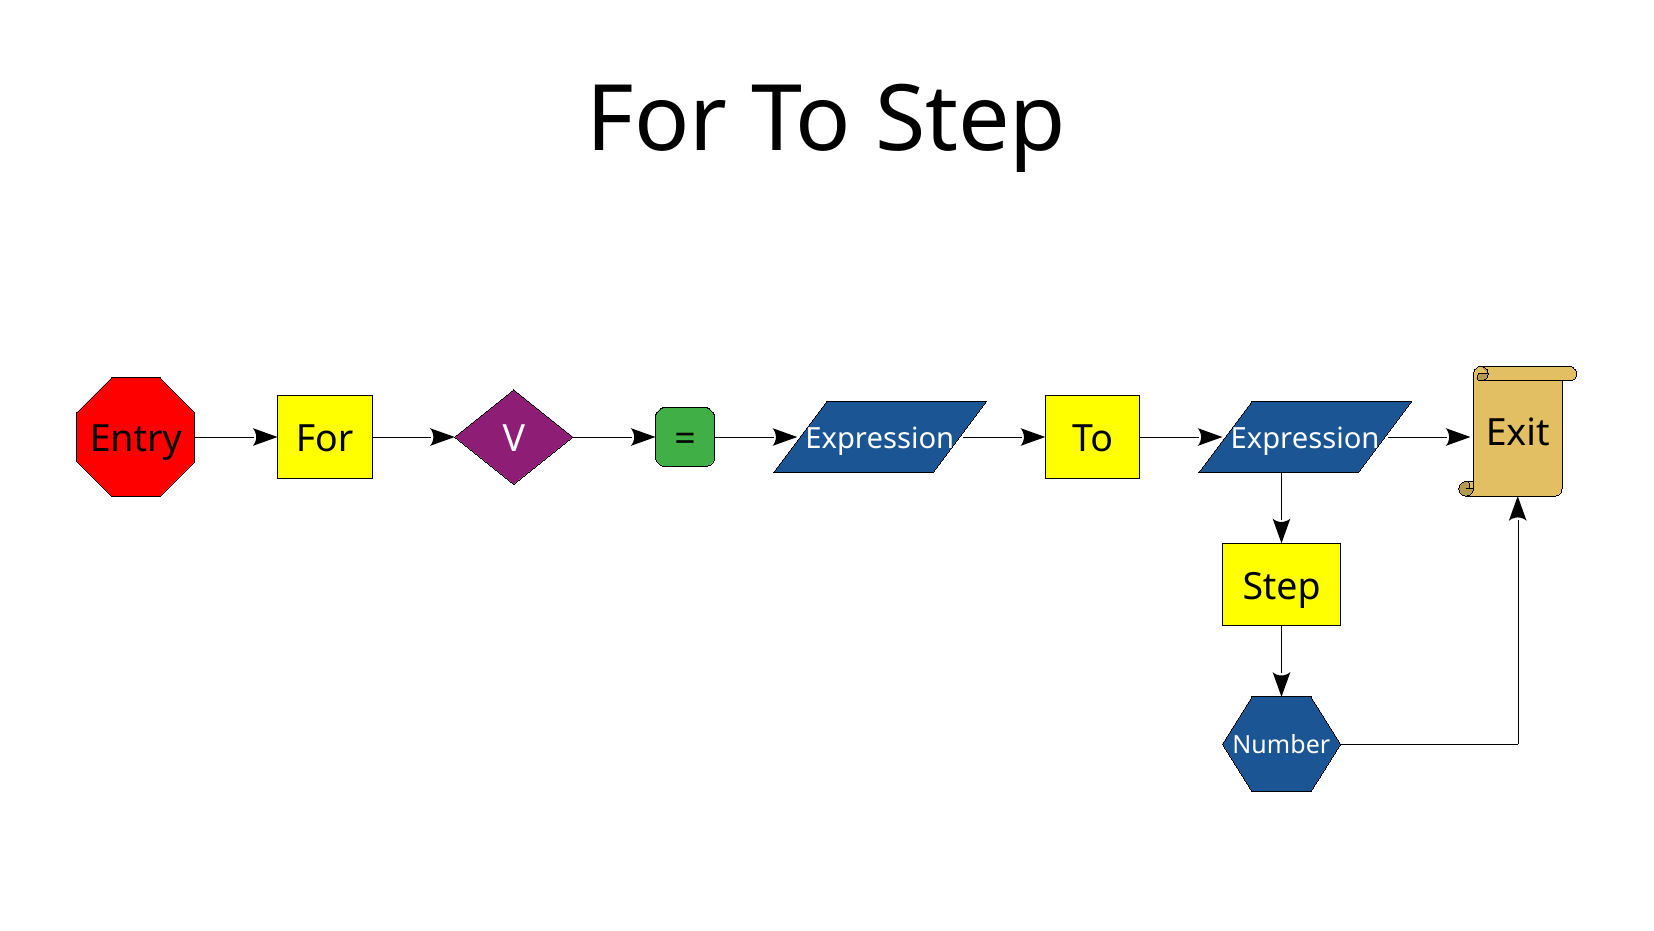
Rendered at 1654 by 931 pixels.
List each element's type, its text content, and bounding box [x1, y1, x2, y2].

text_box = [655, 407, 715, 467]
text_box Exit [1467, 366, 1563, 497]
text_box Number [1222, 696, 1341, 792]
text_box Exit [1484, 366, 1577, 381]
title For To Step [82, 37, 1571, 193]
text_box Entry [76, 377, 195, 497]
text_box Step [1222, 543, 1341, 626]
text_box Expression [1198, 401, 1412, 473]
text_box Expression [773, 401, 987, 473]
text_box V [454, 389, 573, 485]
text_box To [1045, 395, 1140, 479]
text_box For [277, 395, 373, 479]
